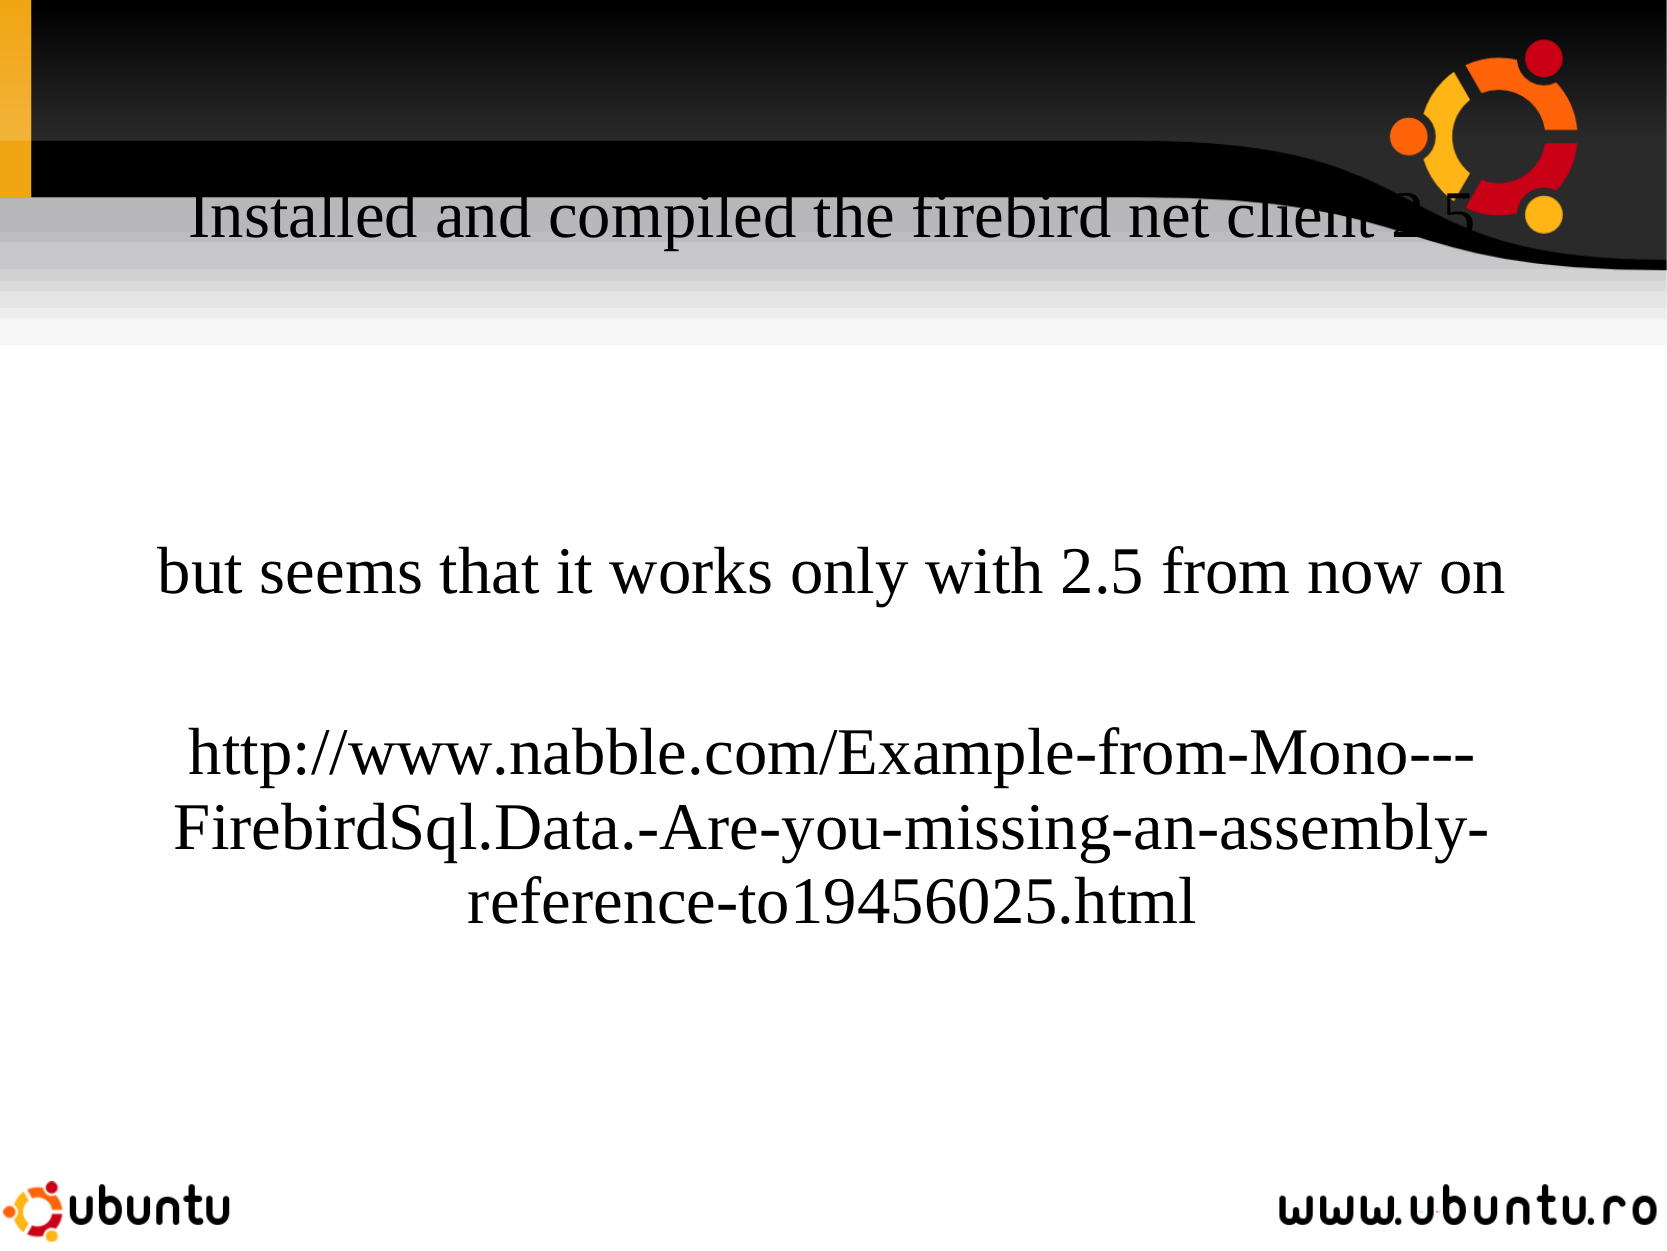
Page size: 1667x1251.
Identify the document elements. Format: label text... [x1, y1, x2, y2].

title Installed and compiled the firebird net client 2.5 [125, 118, 1542, 312]
picture [0, 0, 1667, 1251]
subtitle but seems that it works only with 2.5 from now on http://www.nabble.com/Example-from-Mono---FirebirdSql.Data.-Are-you-missing-an-assembly-reference-to19456025.html [125, 368, 1542, 1104]
